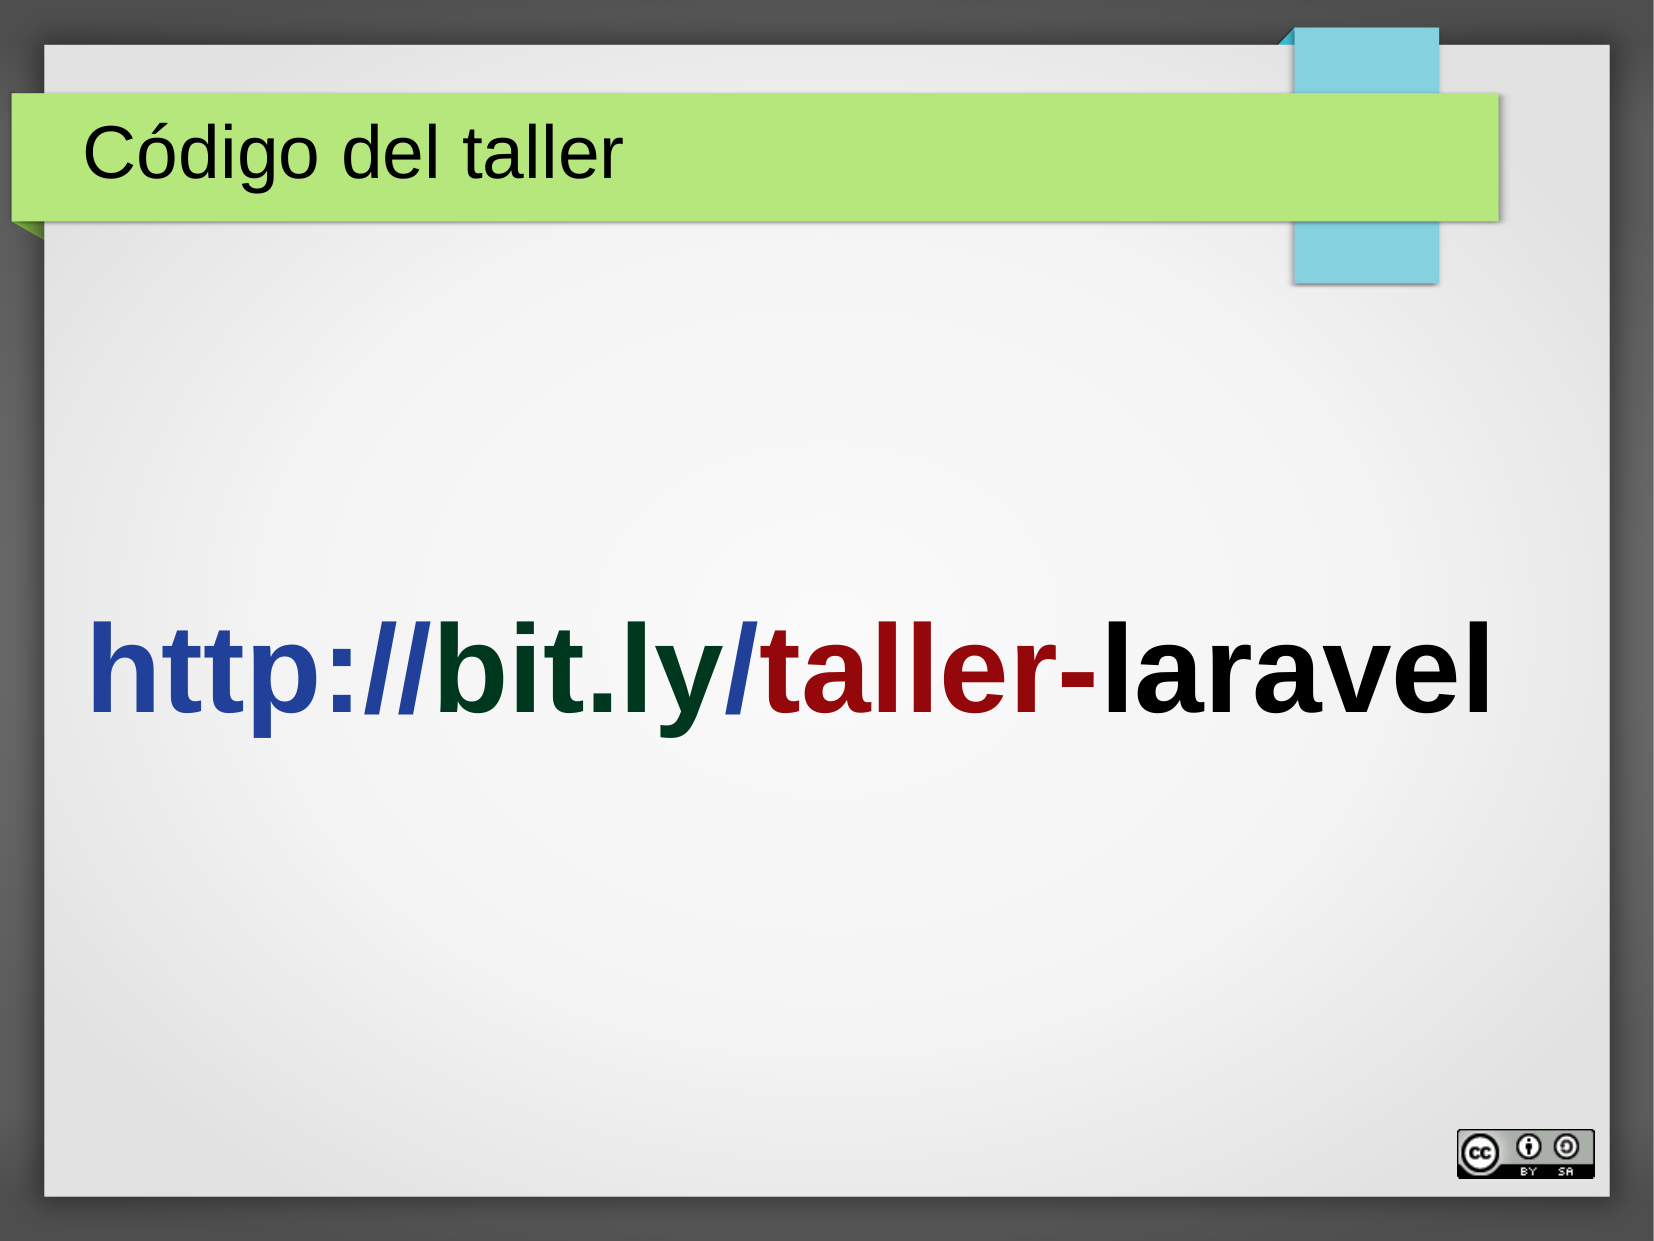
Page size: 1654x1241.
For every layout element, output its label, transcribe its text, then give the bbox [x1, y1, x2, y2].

picture [0, 0, 1654, 1241]
title Código del taller [82, 49, 1571, 257]
text_box http://bit.ly/taller-laravel [70, 591, 1524, 886]
